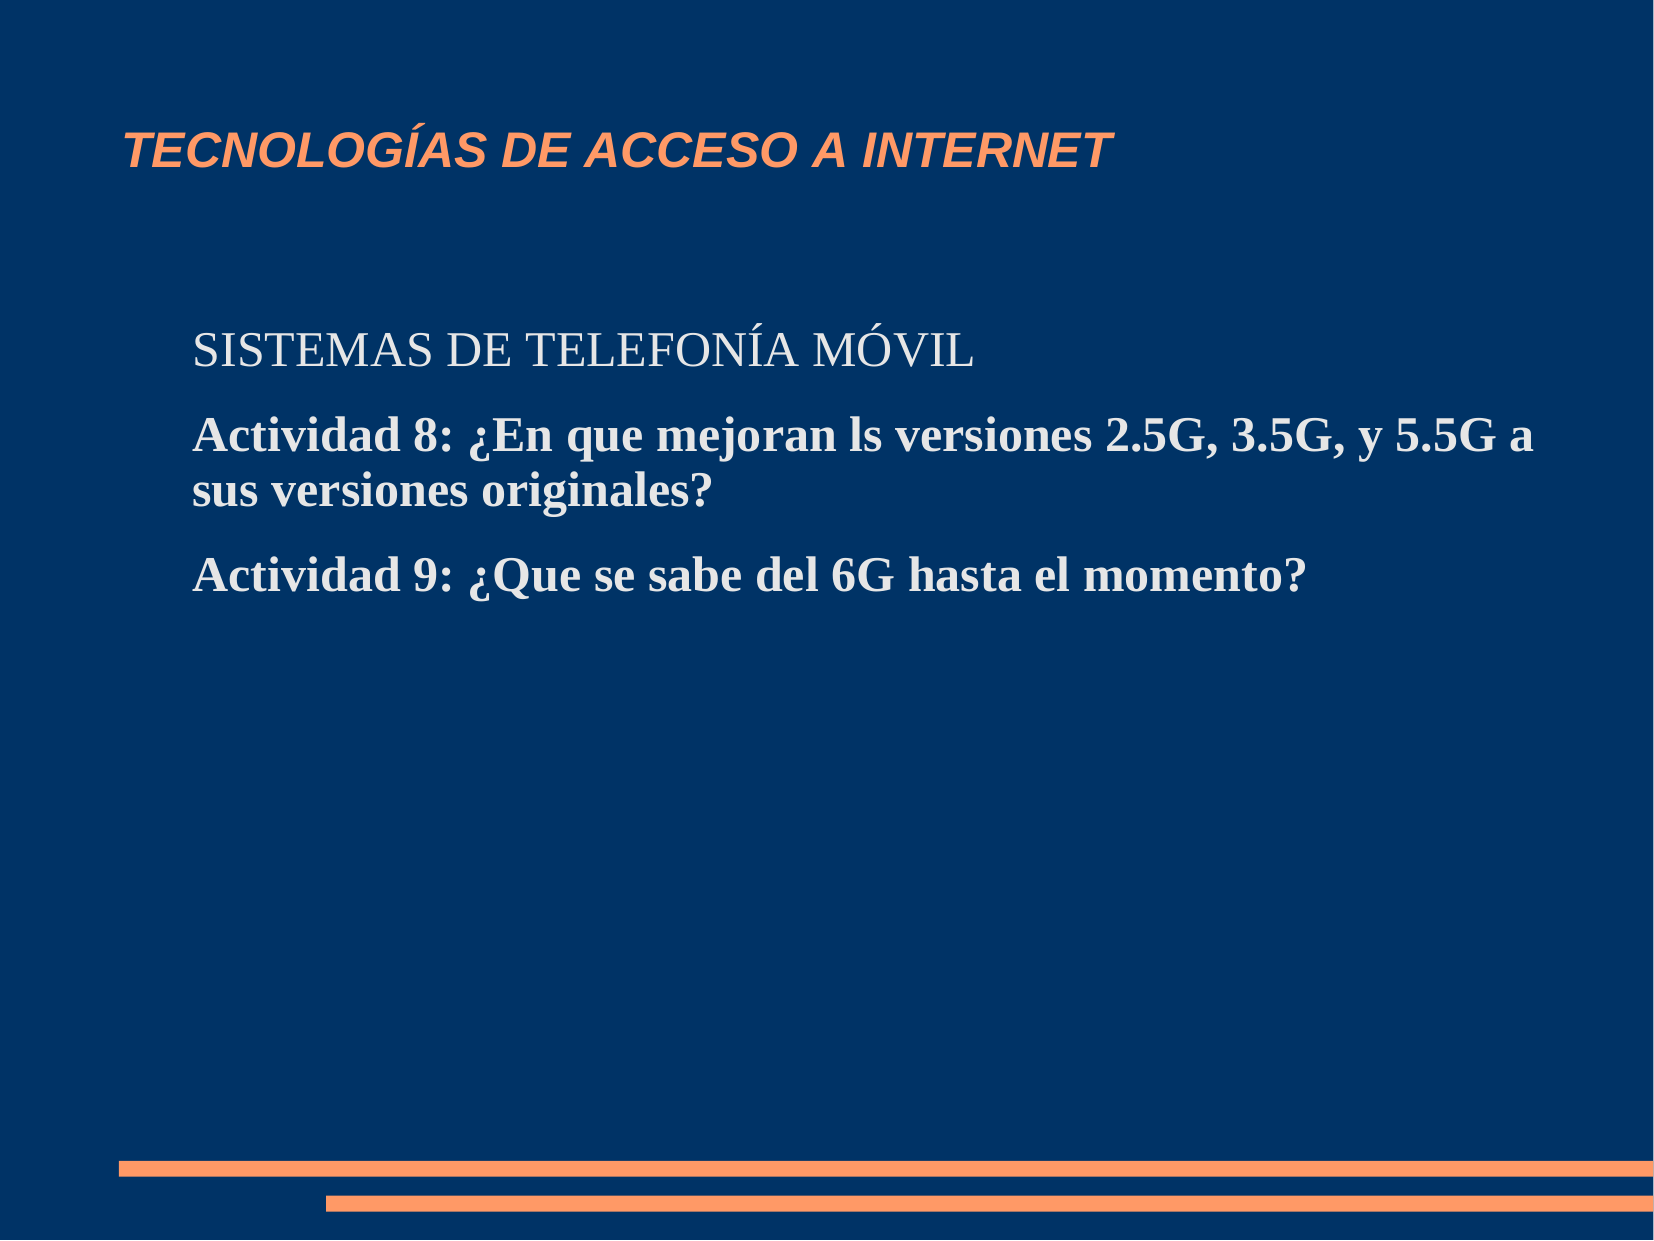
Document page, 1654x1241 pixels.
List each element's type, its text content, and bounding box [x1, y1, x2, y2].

title TECNOLOGÍAS DE ACCESO A INTERNET [121, 46, 1534, 254]
list SISTEMAS DE TELEFONÍA MÓVIL Actividad 8: ¿En que mejoran ls versiones 2.5G, 3.5G, y 5.5G a sus versiones originales? Actividad 9: ¿Que se sabe del 6G hasta el momento? [121, 322, 1561, 1132]
